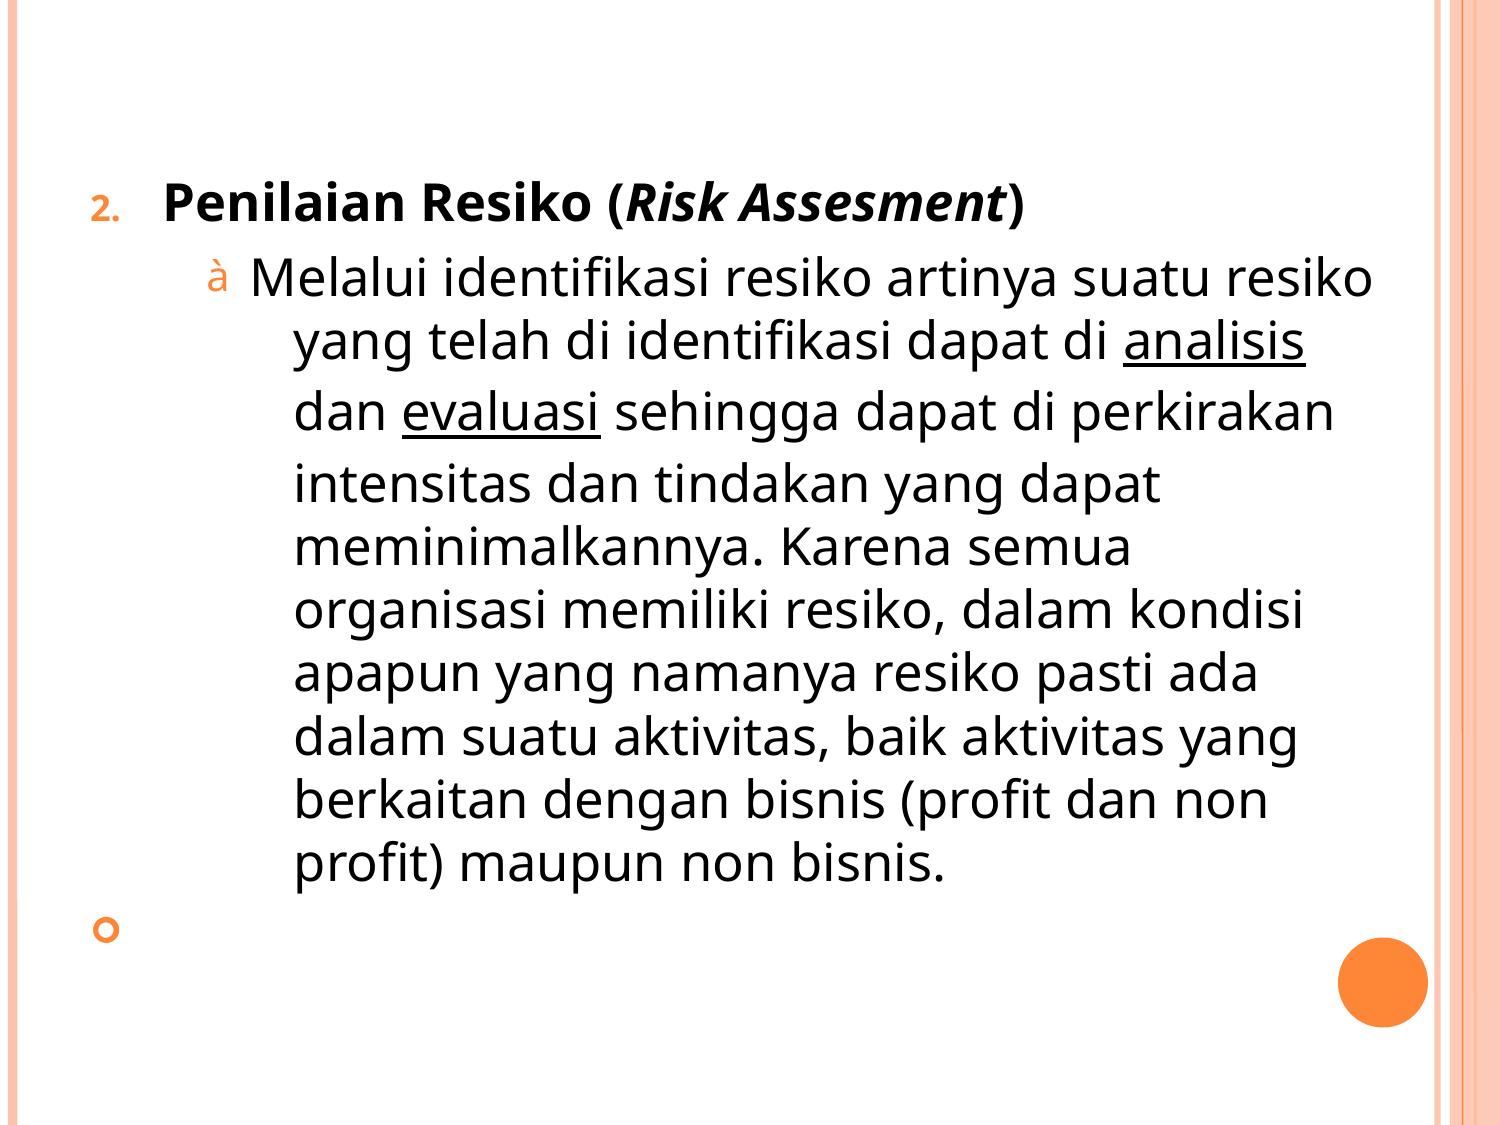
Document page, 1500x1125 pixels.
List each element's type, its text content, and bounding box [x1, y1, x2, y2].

list Penilaian Resiko (Risk Assesment) Melalui identifikasi resiko artinya suatu resiko yang telah di identifikasi dapat di analisis dan evaluasi sehingga dapat di perkirakan intensitas dan tindakan yang dapat meminimalkannya. Karena semua organisasi memiliki resiko, dalam kondisi apapun yang namanya resiko pasti ada dalam suatu aktivitas, baik aktivitas yang berkaitan dengan bisnis (profit dan non profit) maupun non bisnis. [75, 160, 1412, 906]
